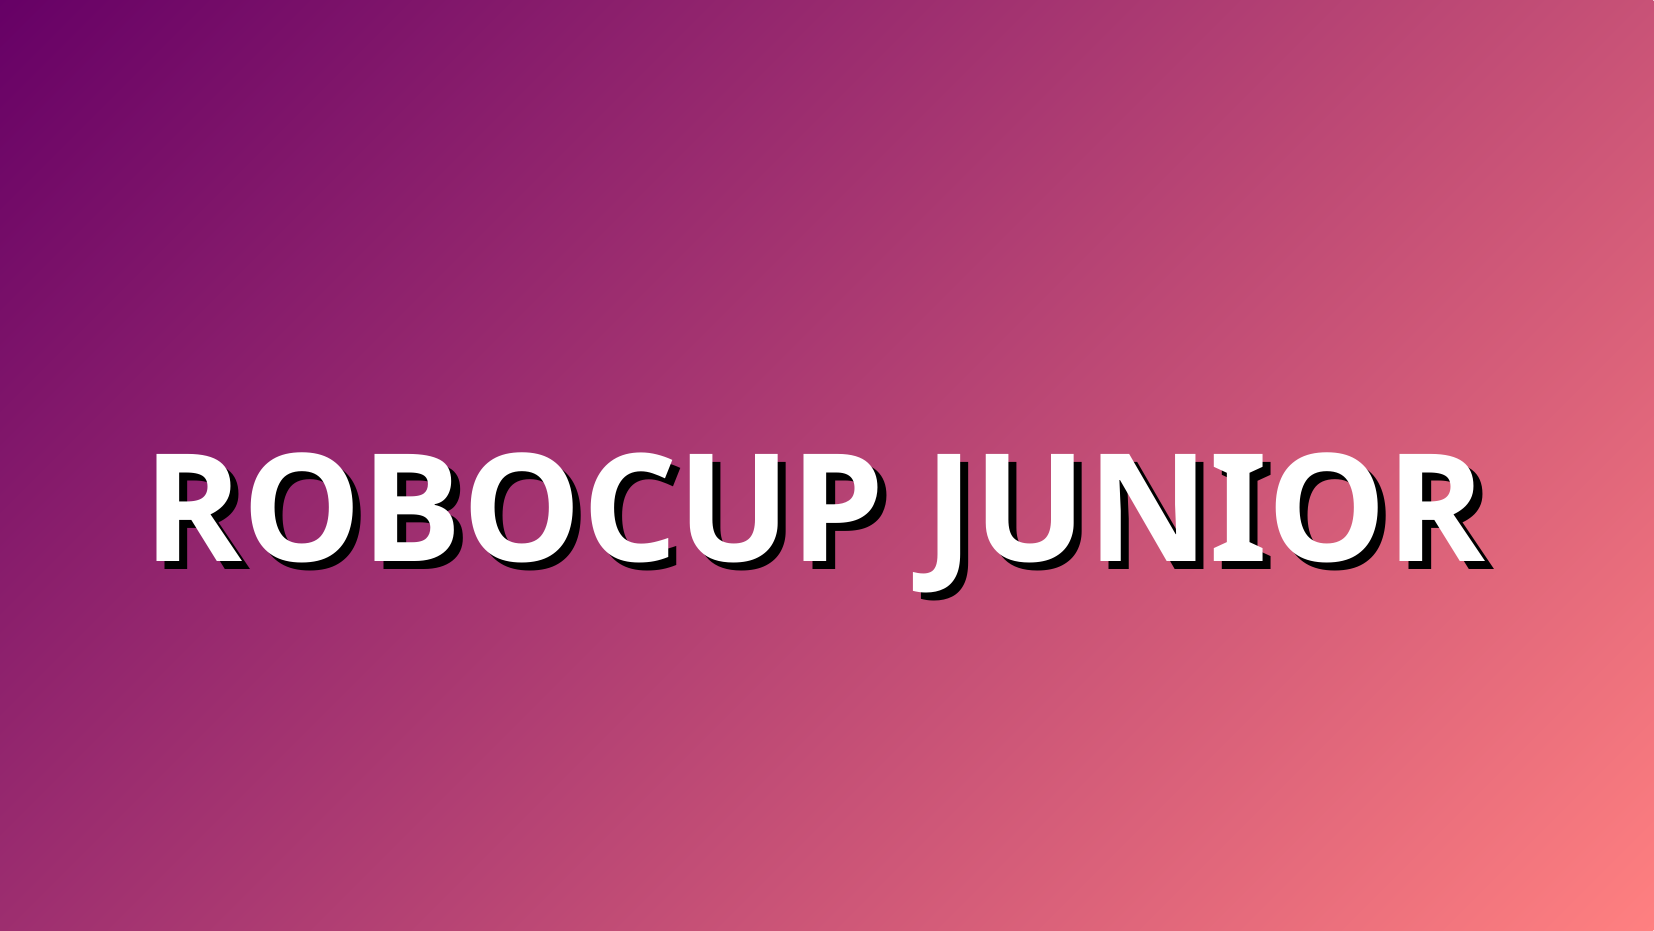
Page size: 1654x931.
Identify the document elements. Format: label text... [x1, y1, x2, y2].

title ROBOCUP JUNIOR [0, 0, 1630, 898]
